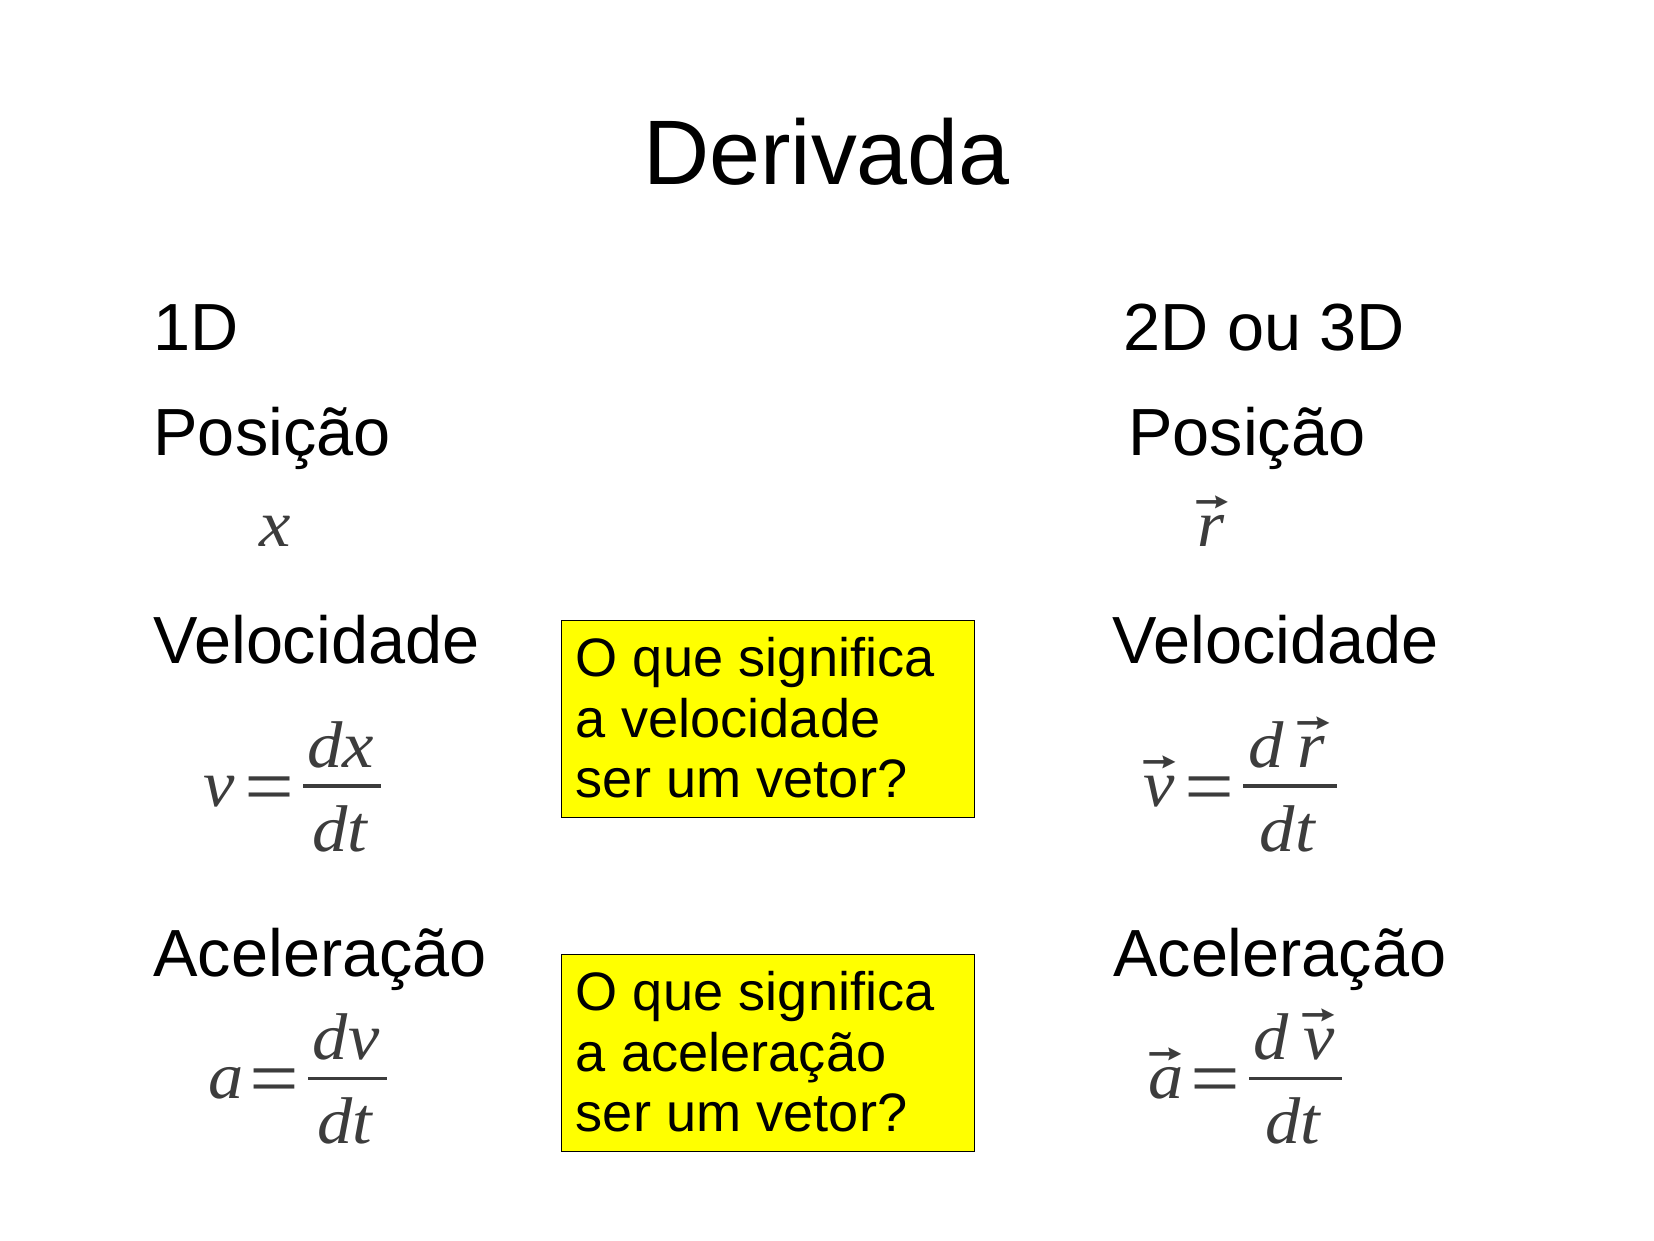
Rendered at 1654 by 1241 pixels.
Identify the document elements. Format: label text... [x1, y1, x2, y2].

chart [247, 487, 297, 561]
text_box O que significa a aceleração ser um vetor? [561, 954, 975, 1152]
chart [1133, 708, 1347, 866]
chart [194, 708, 391, 866]
chart [200, 1001, 397, 1158]
title Derivada [82, 49, 1571, 257]
text_box O que significa a velocidade ser um vetor? [561, 620, 975, 818]
list 1D 2D ou 3D Posição Posição Velocidade Velocidade Aceleração Aceleração [82, 290, 1538, 1141]
chart [1139, 1001, 1352, 1158]
chart [1186, 487, 1236, 561]
